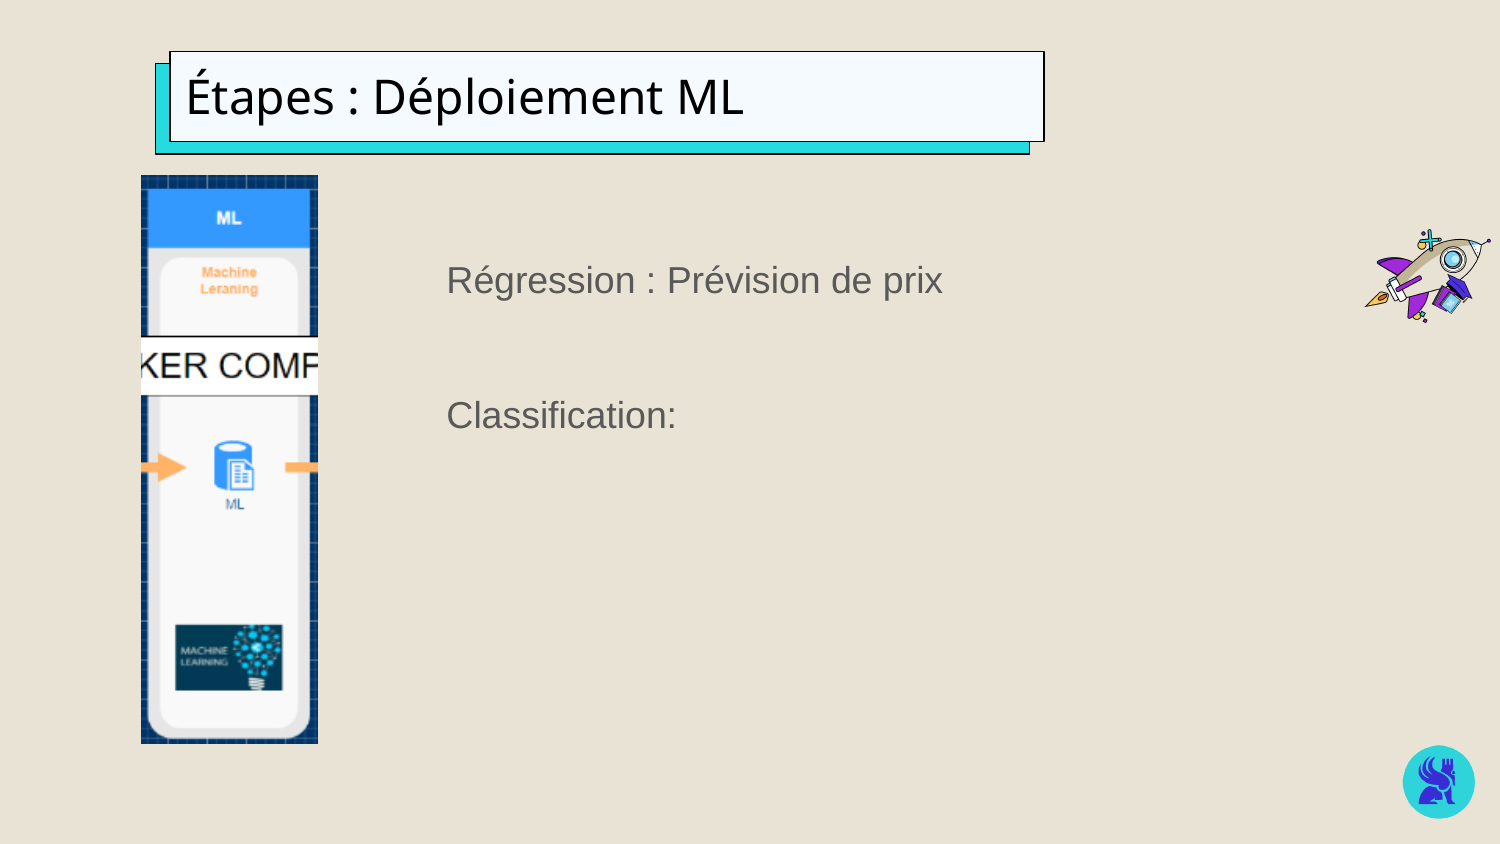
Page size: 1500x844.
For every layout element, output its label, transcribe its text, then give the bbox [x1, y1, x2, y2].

picture [1402, 745, 1475, 819]
title Étapes : Déploiement ML [170, 51, 1044, 142]
text_box Régression : Prévision de prix Classification: [431, 241, 1438, 542]
picture [141, 175, 318, 744]
text_box [155, 63, 1030, 154]
picture [1387, 197, 1500, 350]
